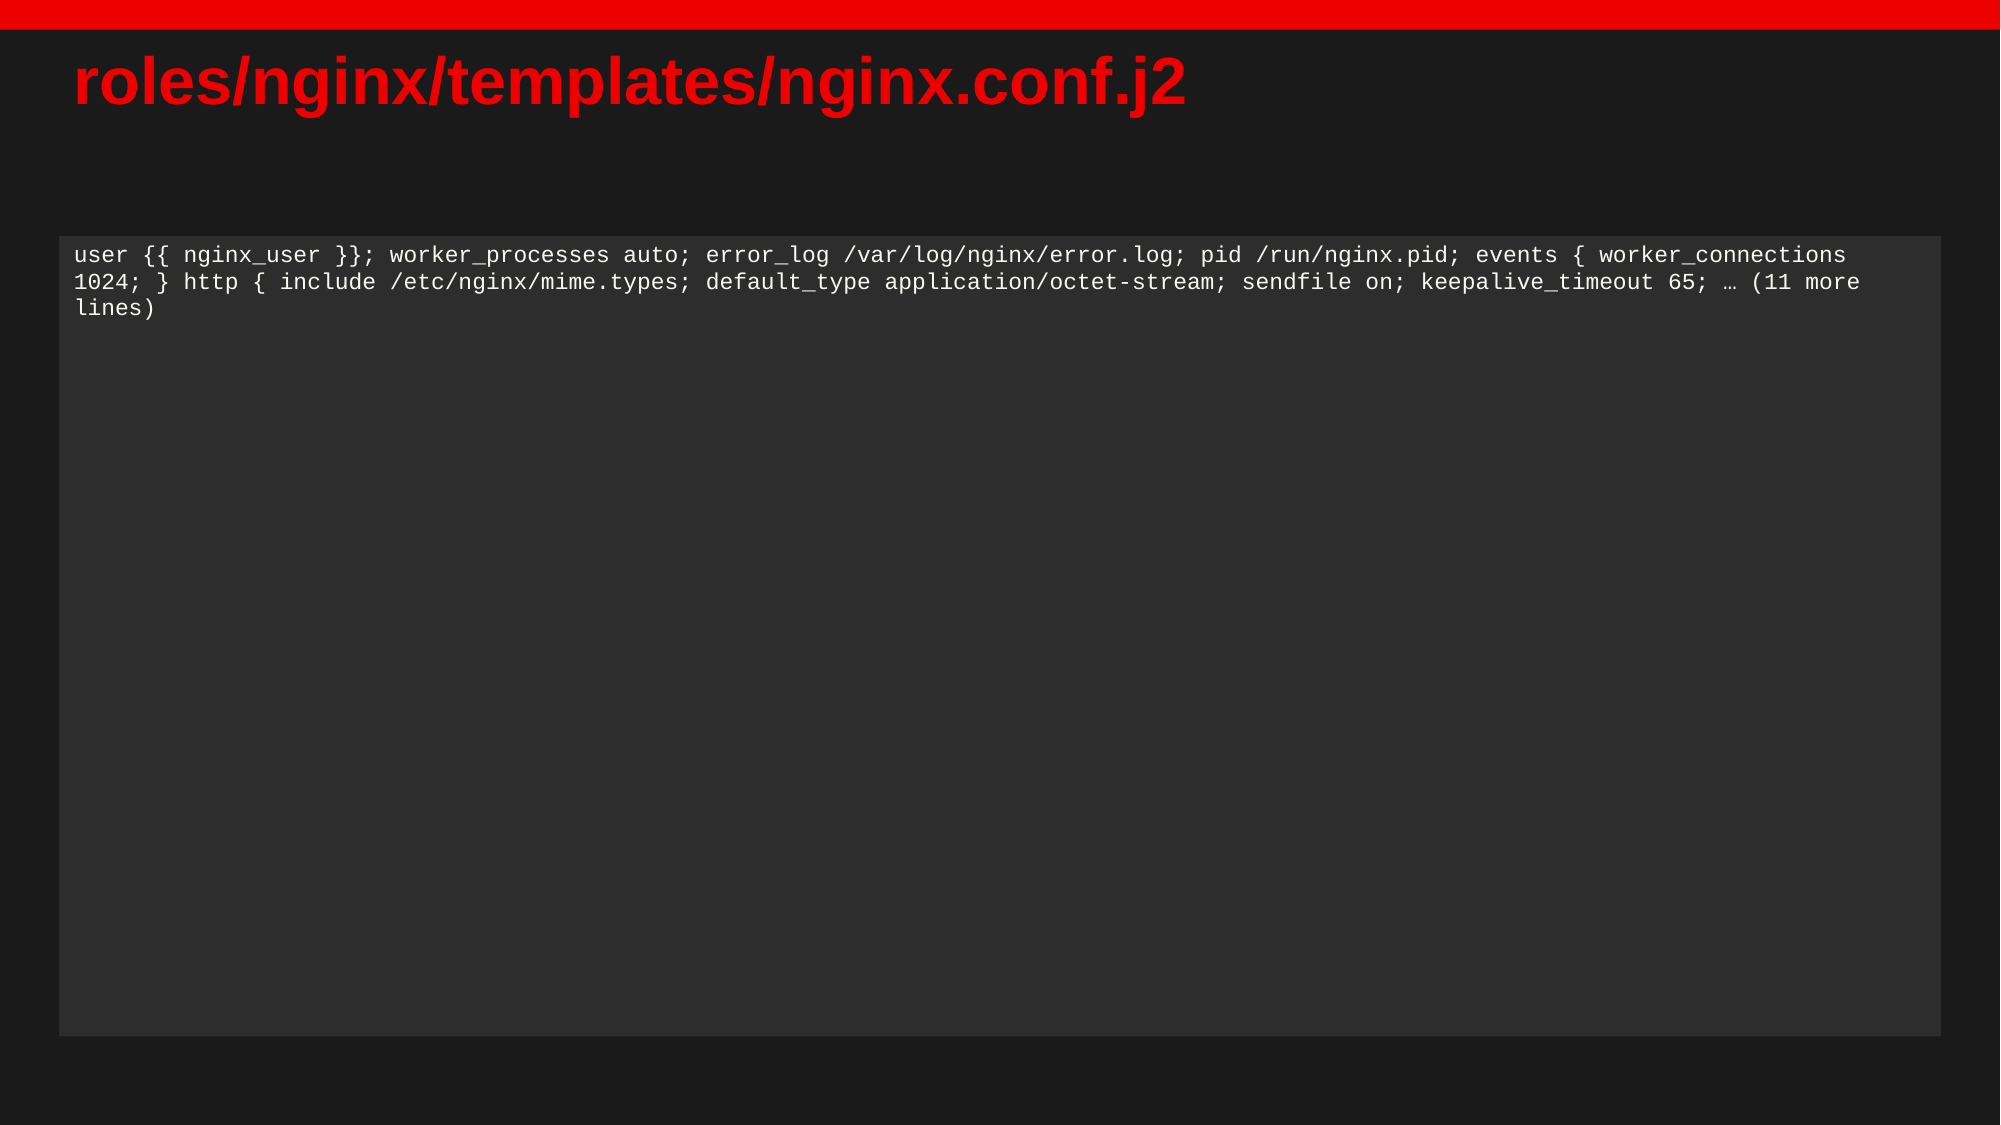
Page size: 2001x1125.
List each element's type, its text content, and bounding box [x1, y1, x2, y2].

text_box roles/nginx/templates/nginx.conf.j2 [59, 36, 1942, 208]
text_box user {{ nginx_user }}; worker_processes auto; error_log /var/log/nginx/error.log; pid /run/nginx.pid; events { worker_connections 1024; } http { include /etc/nginx/mime.types; default_type application/octet-stream; sendfile on; keepalive_timeout 65; … (11 more lines) [59, 236, 1942, 1037]
text_box [0, 0, 2001, 30]
